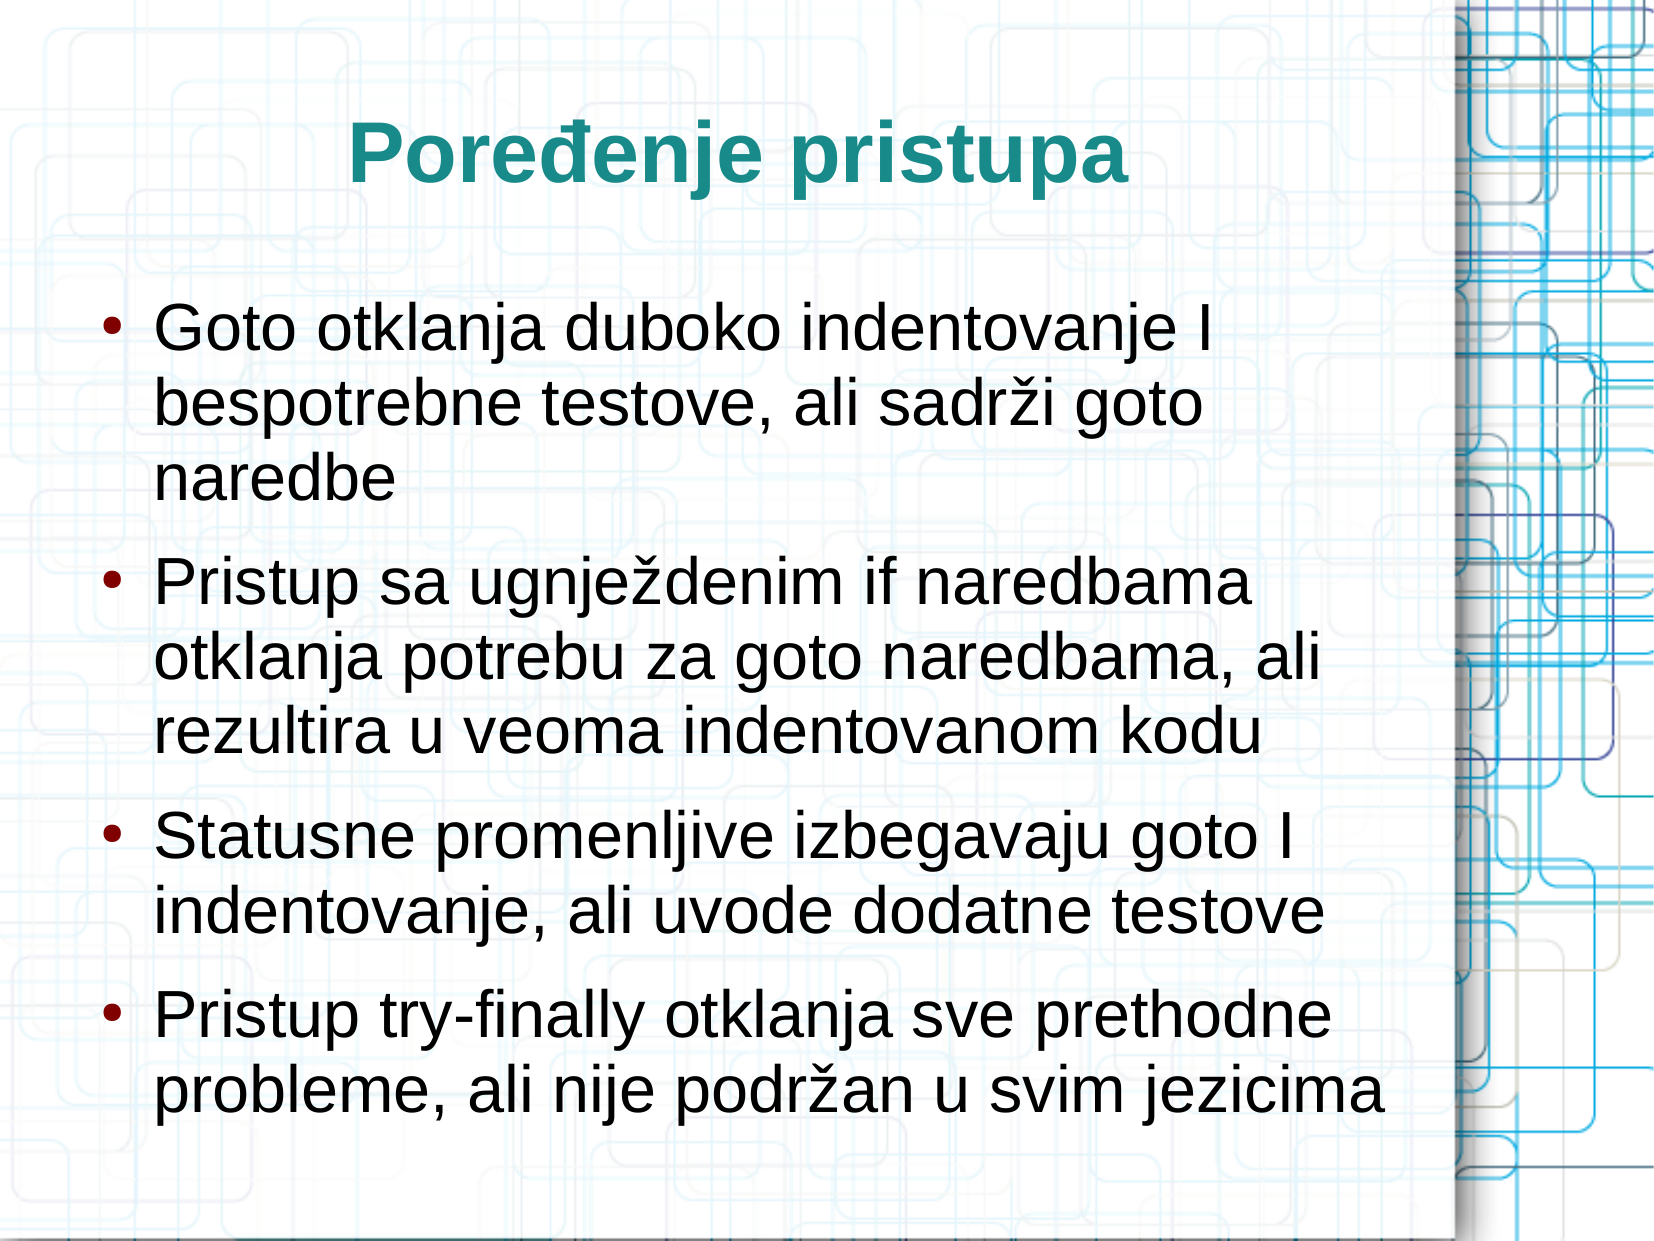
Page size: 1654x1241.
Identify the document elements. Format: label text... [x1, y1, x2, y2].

list Goto otklanja duboko indentovanje I bespotrebne testove, ali sadrži goto naredbe Pristup sa ugnježdenim if naredbama otklanja potrebu za goto naredbama, ali rezultira u veoma indentovanom kodu Statusne promenljive izbegavaju goto I indentovanje, ali uvode dodatne testove Pristup try-finally otklanja sve prethodne probleme, ali nije podržan u svim jezicima [82, 290, 1418, 1127]
title Poređenje pristupa [59, 49, 1418, 257]
picture [0, 0, 1654, 1241]
